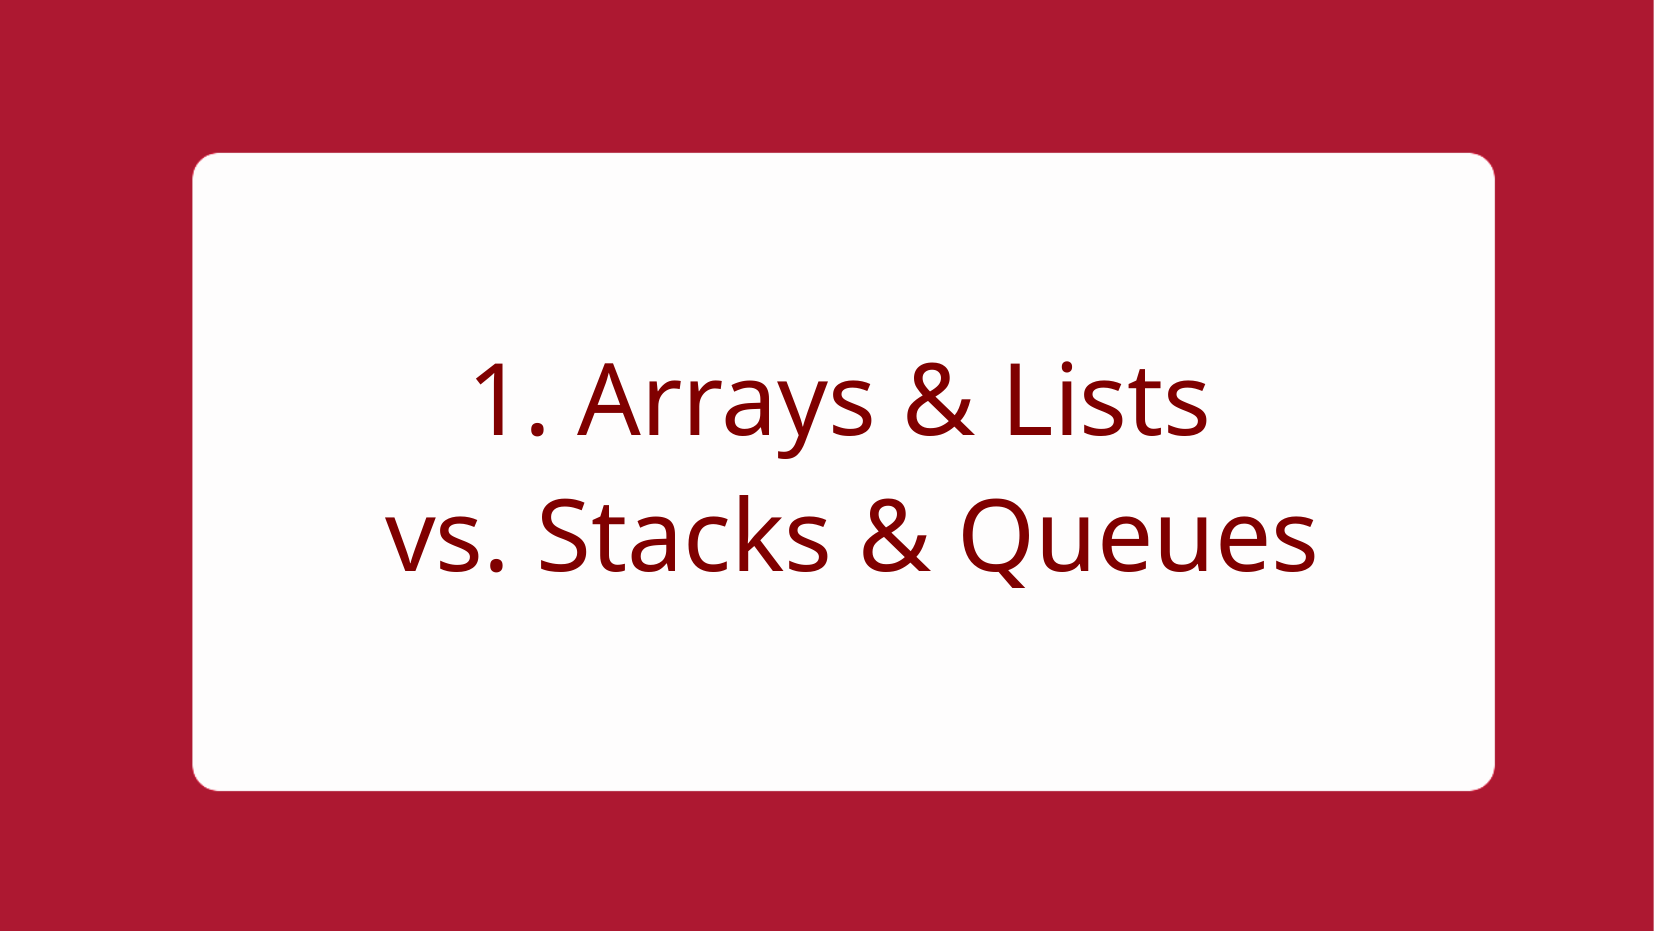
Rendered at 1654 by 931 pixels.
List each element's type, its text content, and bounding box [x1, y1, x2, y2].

picture [0, 0, 1654, 931]
text_box 1. Arrays & Lists vs. Stacks & Queues [221, 175, 1485, 754]
